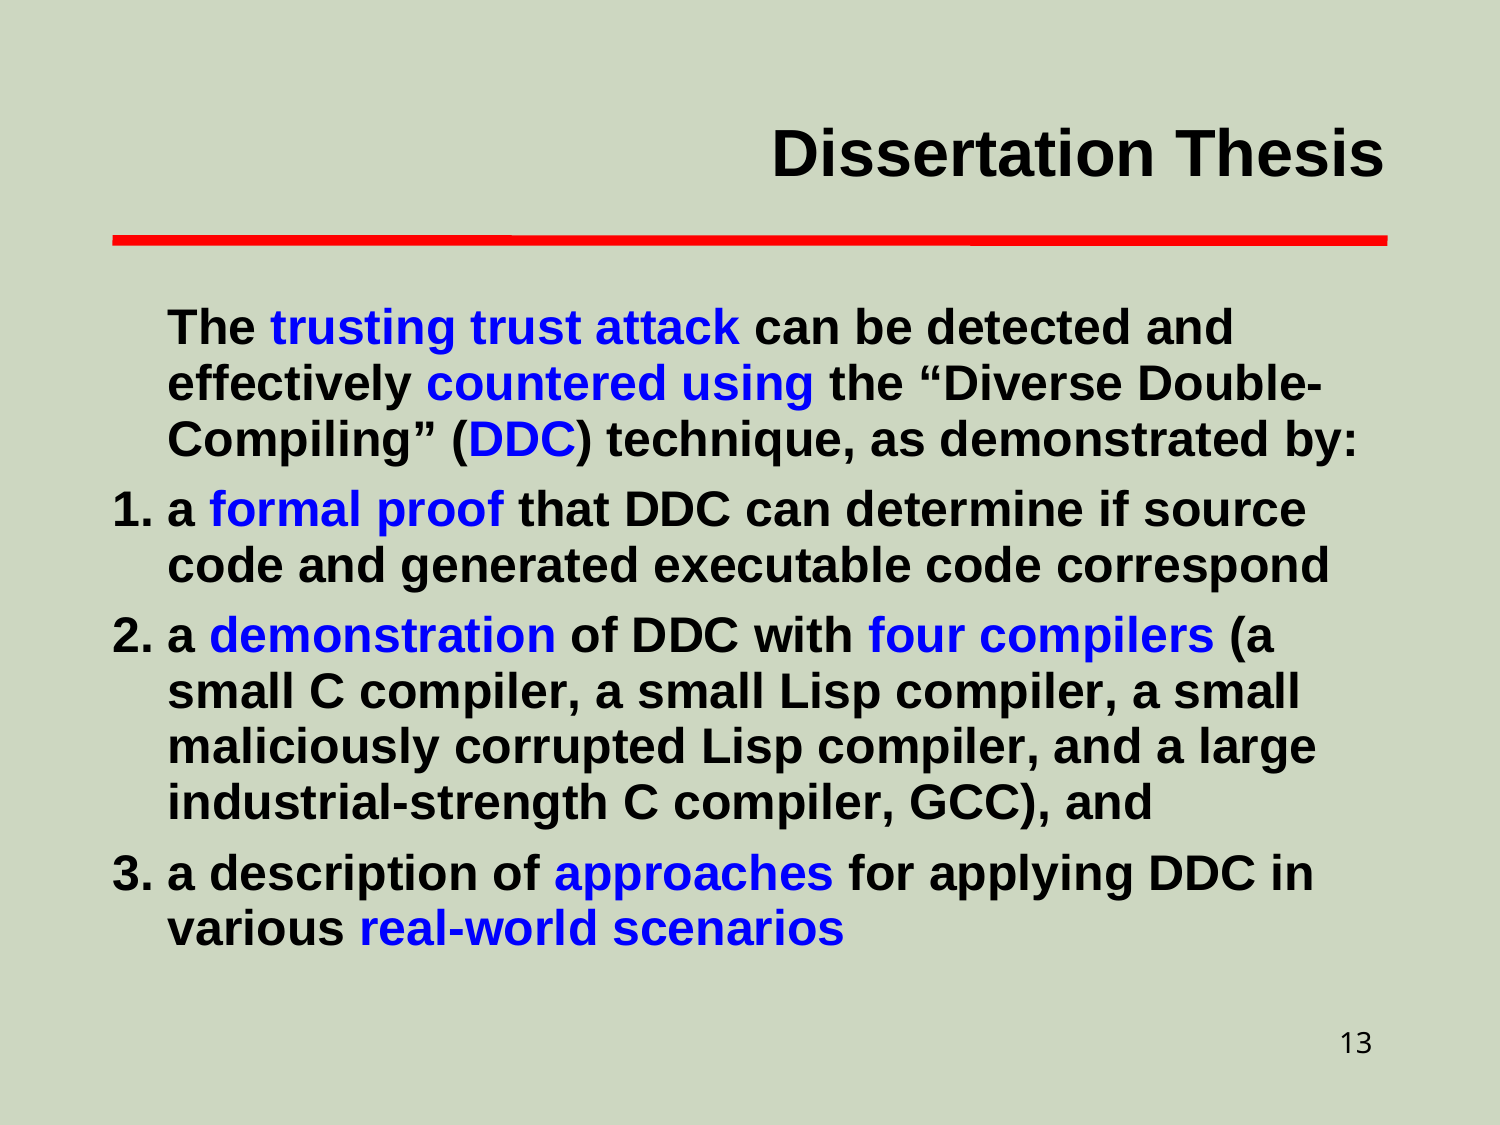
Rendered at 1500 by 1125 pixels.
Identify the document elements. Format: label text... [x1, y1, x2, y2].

title Dissertation Thesis [124, 93, 1387, 216]
list The trusting trust attack can be detected and effectively countered using the “Diverse Double-Compiling” (DDC) technique, as demonstrated by: a formal proof that DDC can determine if source code and generated executable code correspond a demonstration of DDC with four compilers (a small C compiler, a small Lisp compiler, a small maliciously corrupted Lisp compiler, and a large industrial-strength C compiler, GCC), and a description of approaches for applying DDC in various real-world scenarios [112, 299, 1387, 1099]
